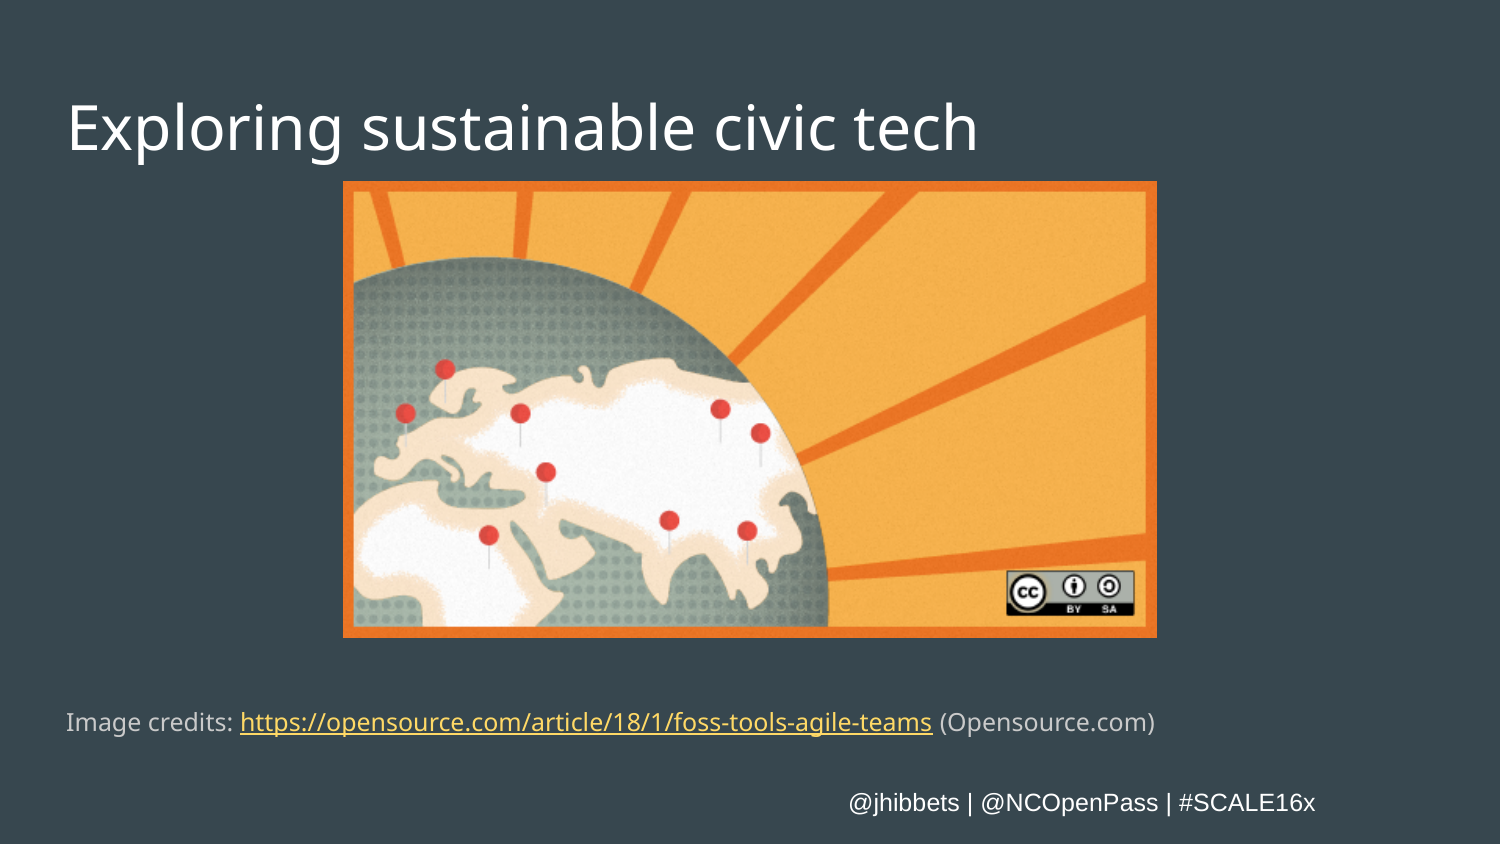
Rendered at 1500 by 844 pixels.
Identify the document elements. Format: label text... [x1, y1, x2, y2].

title Exploring sustainable civic tech [51, 72, 1449, 167]
text_box Image credits: https://opensource.com/article/18/1/foss-tools-agile-teams (Opensource.com) [51, 686, 1449, 750]
picture [343, 181, 1157, 638]
